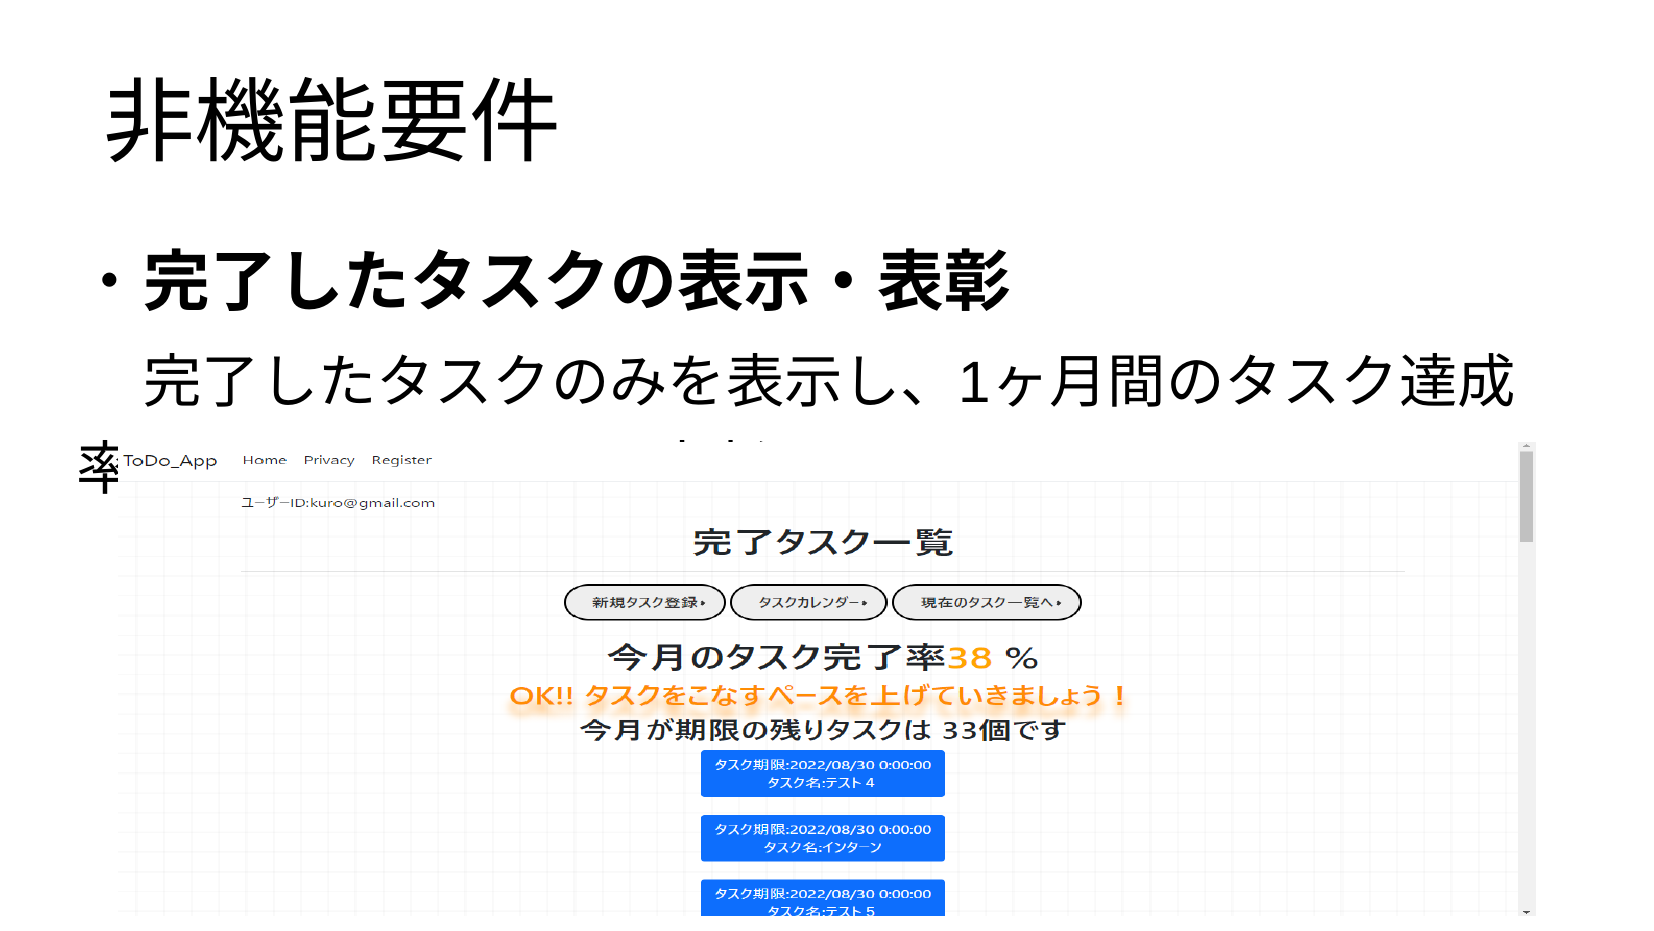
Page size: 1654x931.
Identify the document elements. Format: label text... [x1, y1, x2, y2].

subtitle ・完了したタスクの表示・表彰 完了したタスクのみを表示し、1ヶ月間のタスク達成率によってユーザーを表彰 [76, 228, 1565, 768]
picture [118, 442, 1536, 916]
title 非機能要件 [82, 37, 1571, 193]
